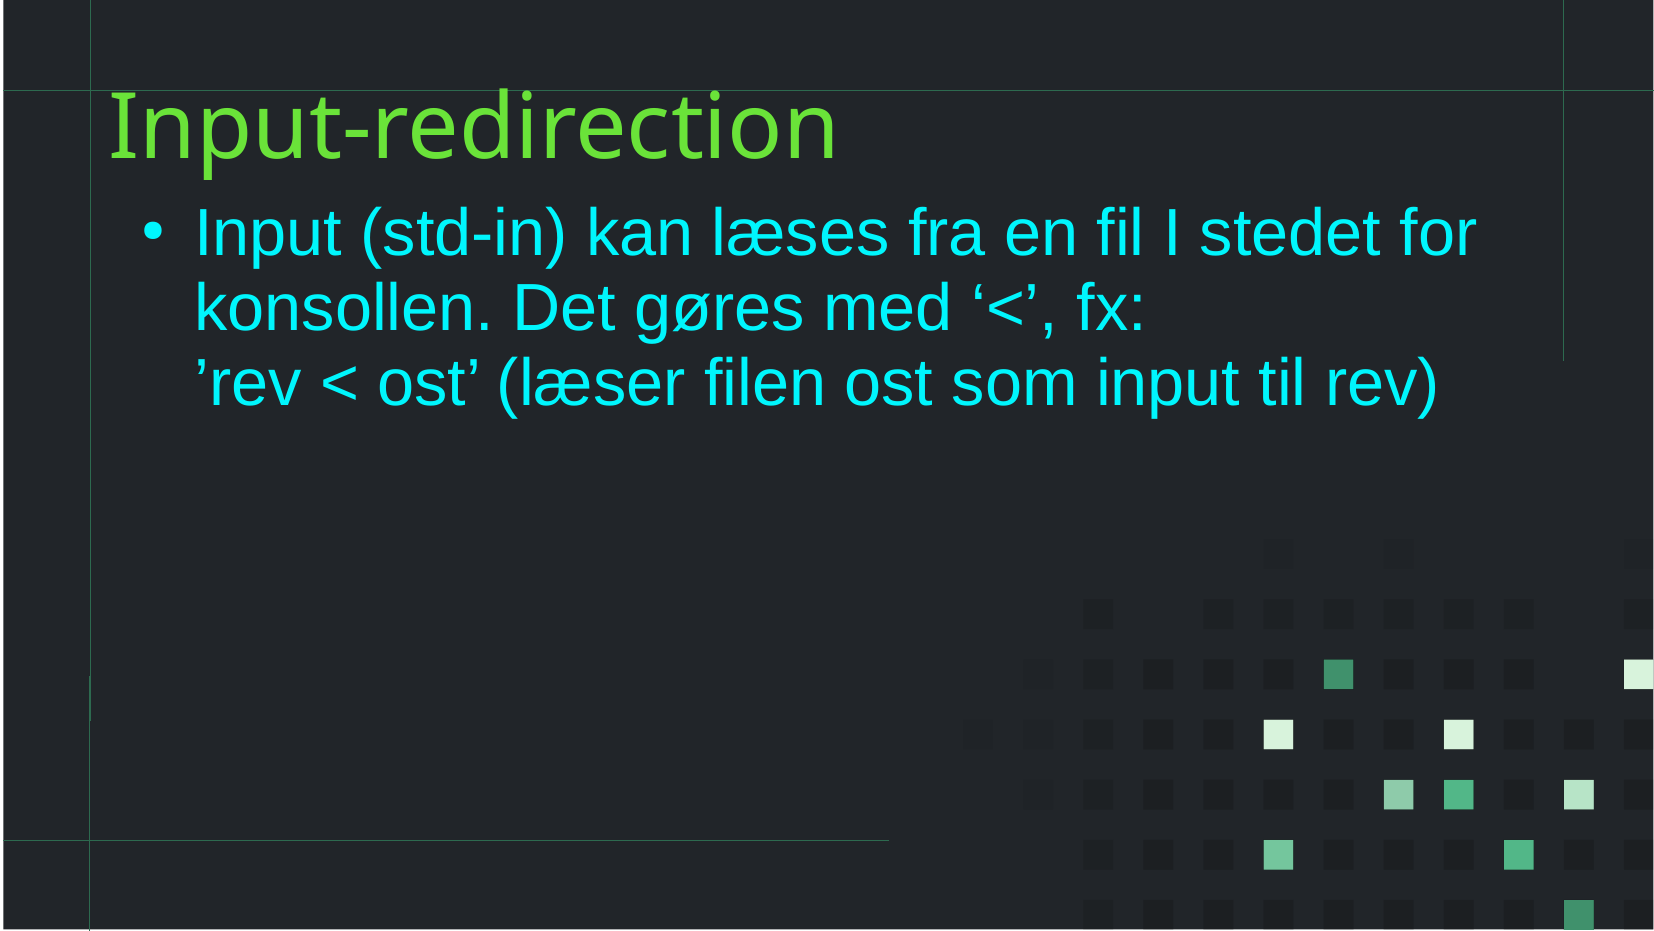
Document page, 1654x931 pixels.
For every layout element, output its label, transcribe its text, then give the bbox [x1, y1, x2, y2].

list Input (std-in) kan læses fra en fil I stedet for konsollen. Det gøres med ‘<’, fx: ’rev < ost’ (læser filen ost som input til rev) [123, 195, 1519, 811]
picture [963, 539, 1654, 930]
title Input-redirection [108, 45, 1564, 201]
